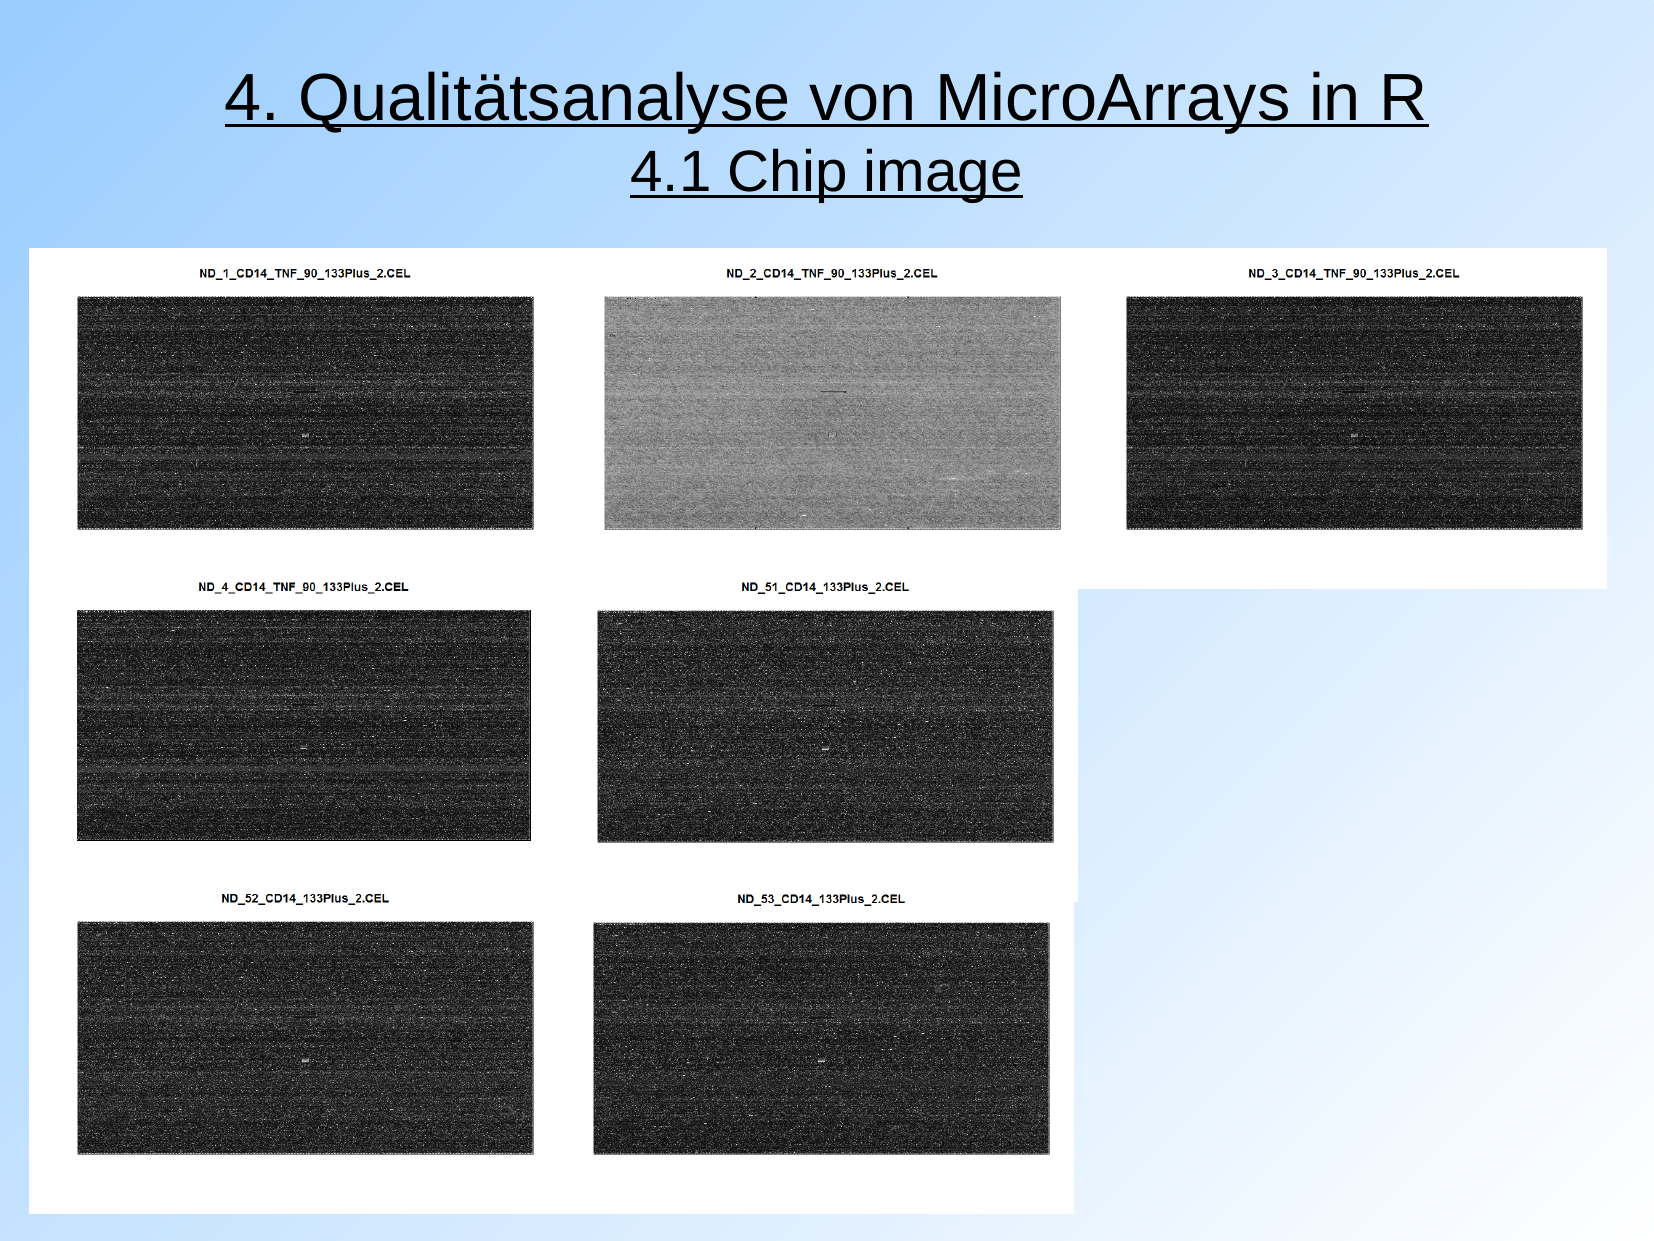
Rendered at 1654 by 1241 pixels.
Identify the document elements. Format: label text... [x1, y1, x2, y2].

title 4. Qualitätsanalyse von MicroArrays in R 4.1 Chip image [0, 0, 1654, 257]
picture [29, 248, 1607, 1214]
